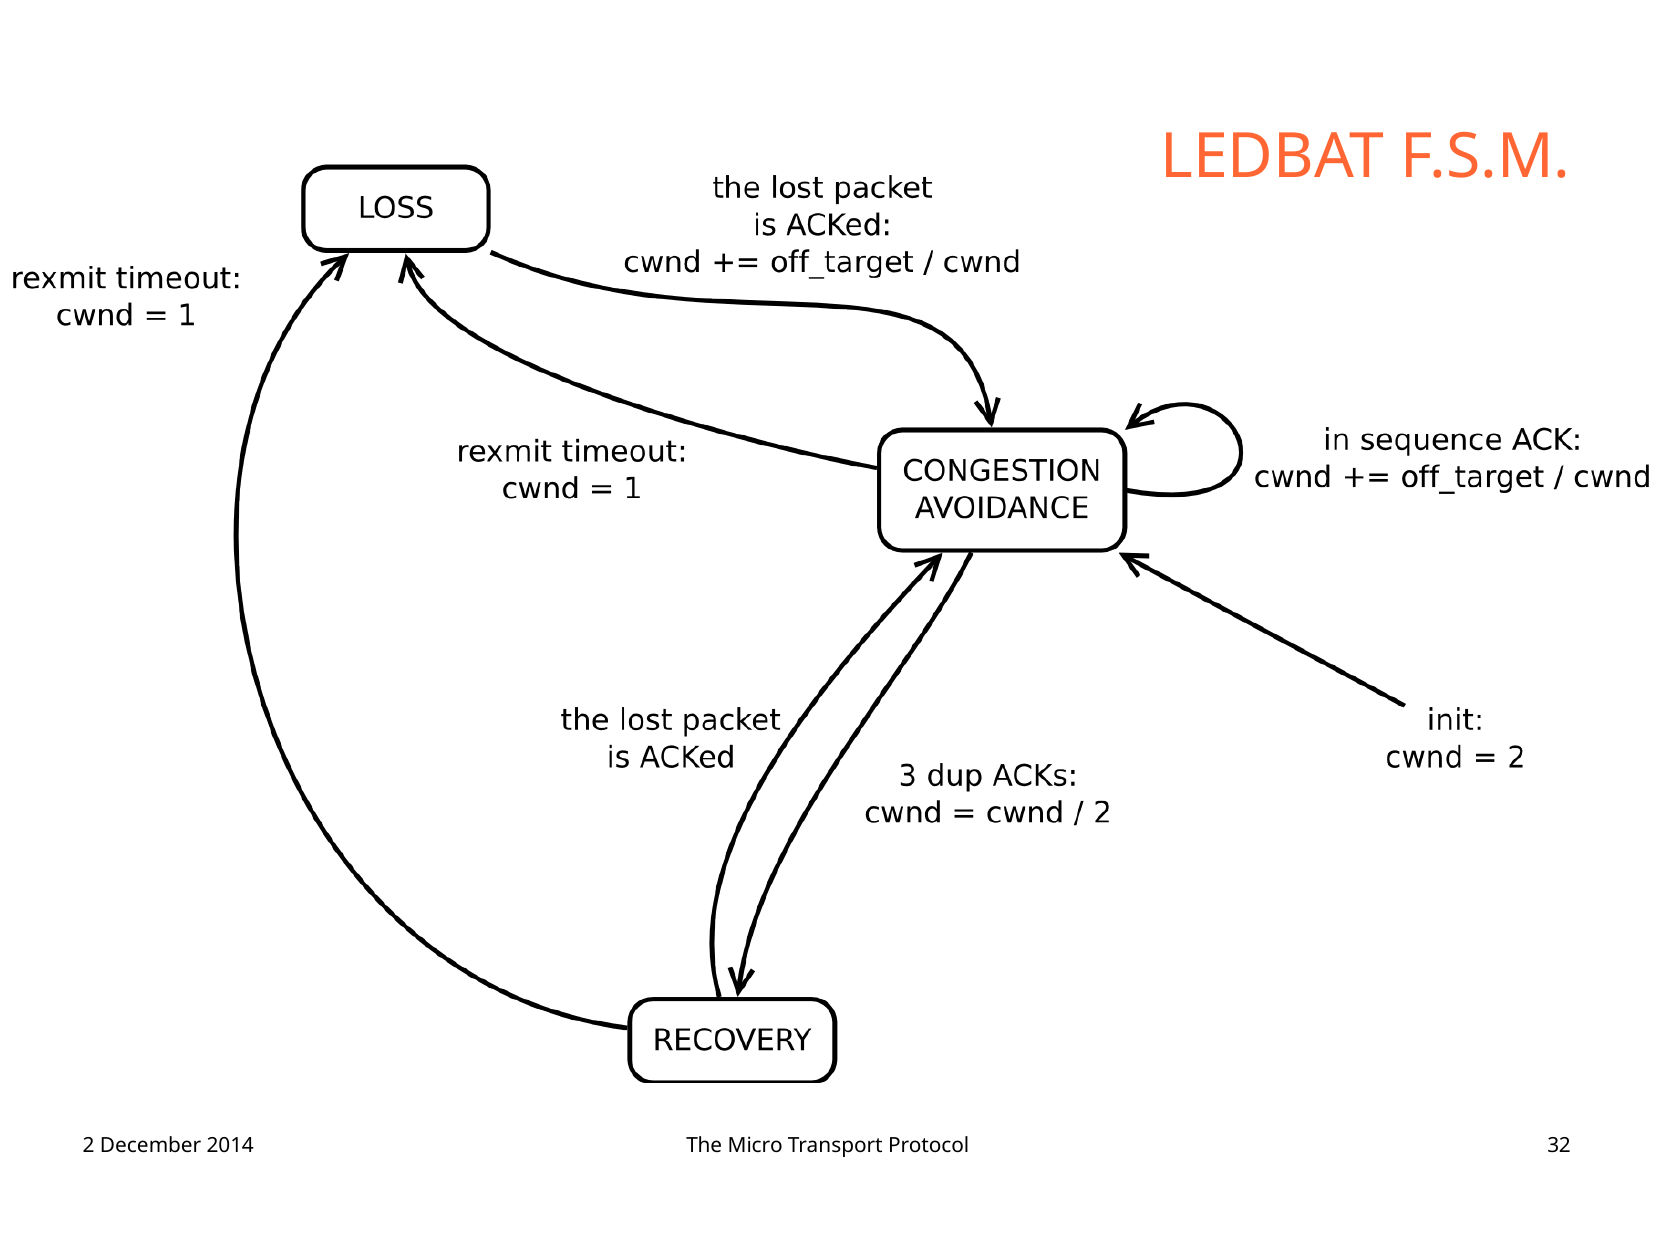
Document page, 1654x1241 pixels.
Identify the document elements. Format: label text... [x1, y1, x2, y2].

picture [2, 163, 1654, 1083]
title LEDBAT F.S.M. [82, 49, 1571, 163]
